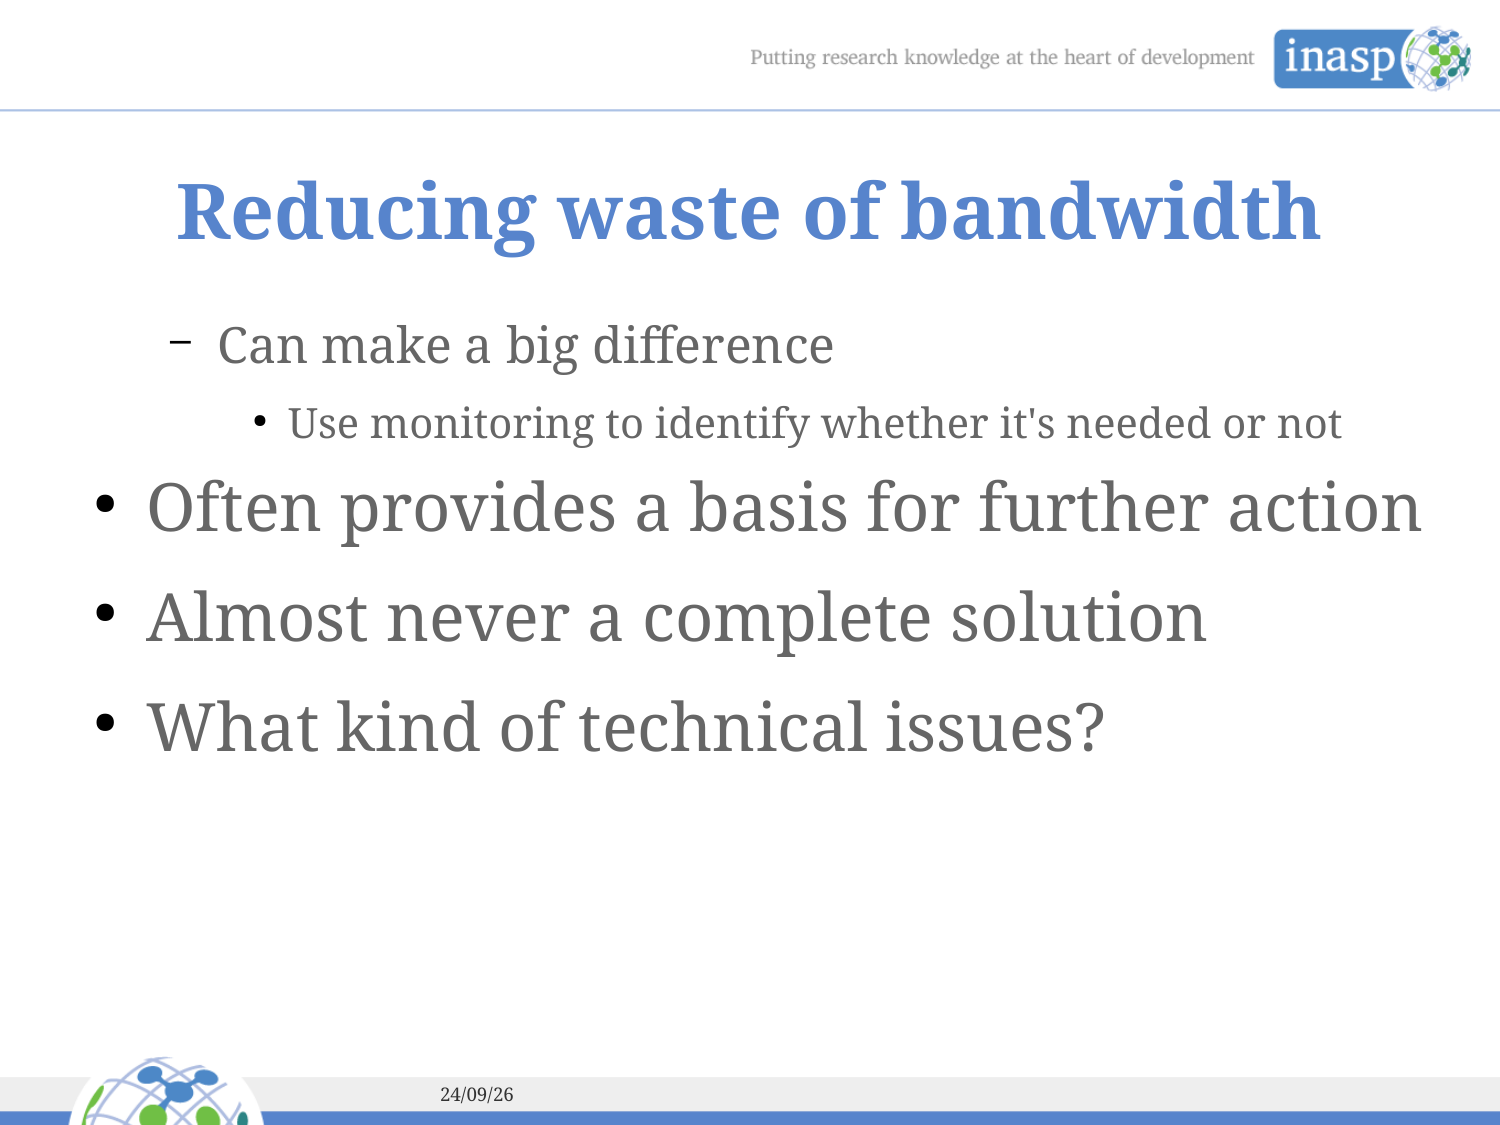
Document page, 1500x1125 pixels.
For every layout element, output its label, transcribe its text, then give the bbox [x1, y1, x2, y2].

picture [0, 0, 1500, 1125]
list Can make a big difference Use monitoring to identify whether it's needed or not Often provides a basis for further action Almost never a complete solution What kind of technical issues? [75, 313, 1426, 967]
title Reducing waste of bandwidth [75, 129, 1426, 313]
